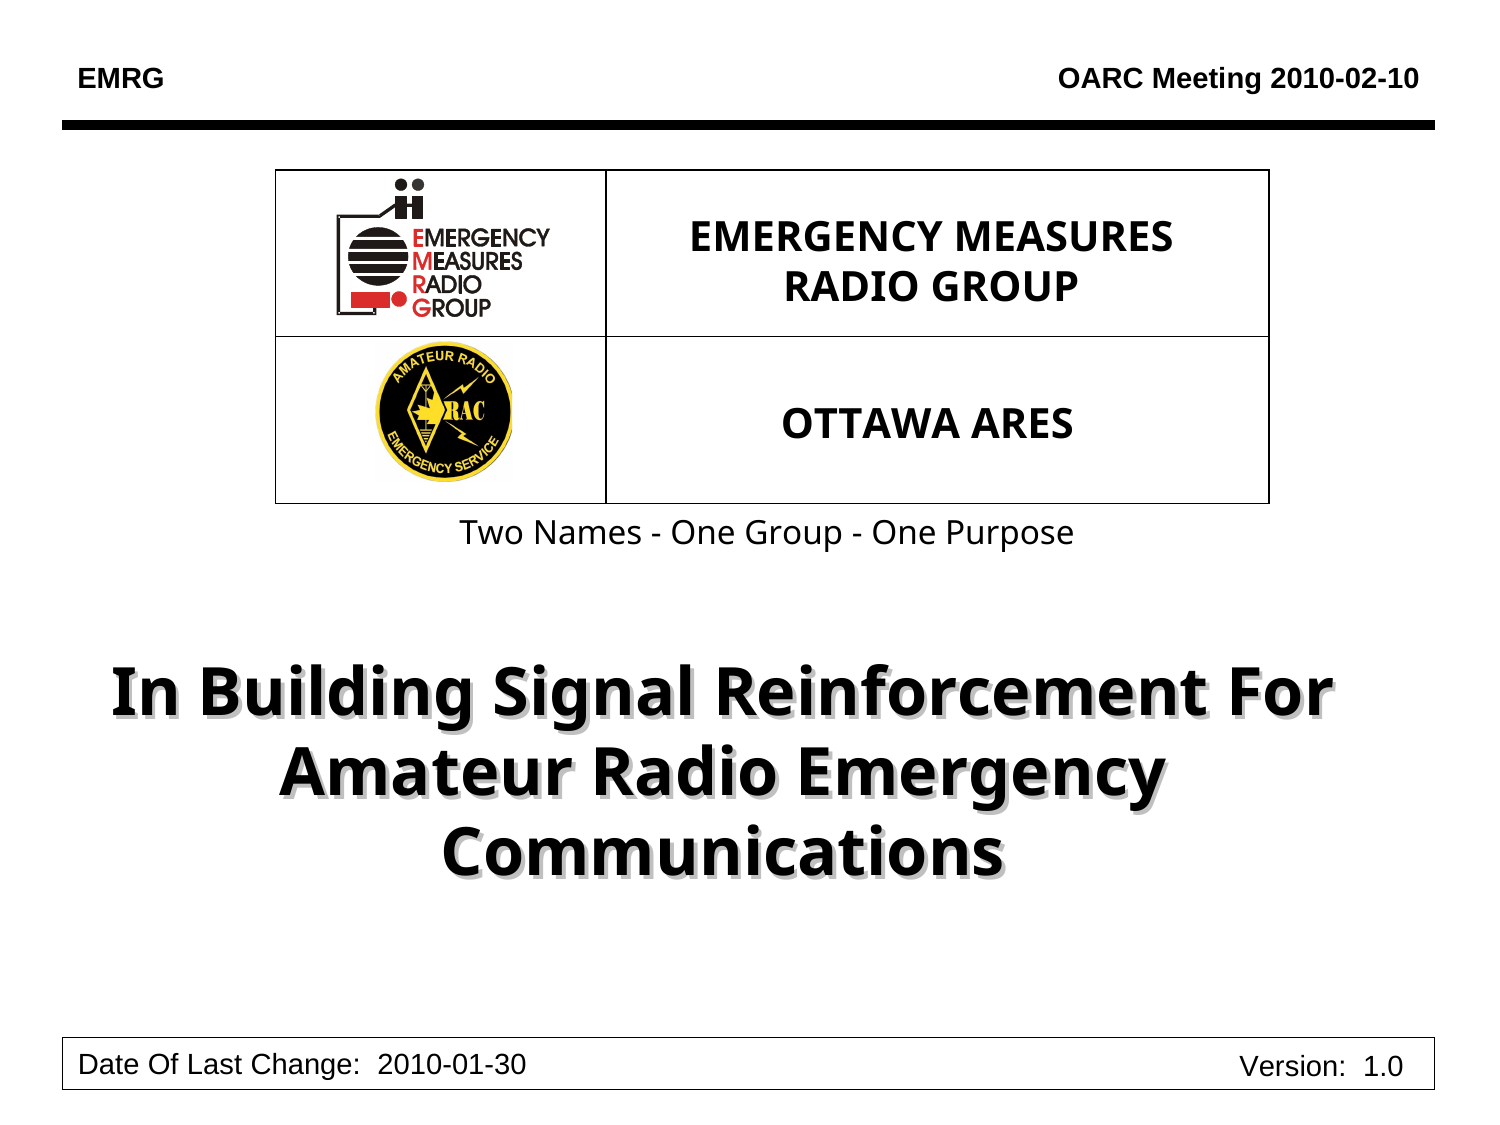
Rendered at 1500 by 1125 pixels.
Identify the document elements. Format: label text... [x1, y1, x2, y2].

text_box In Building Signal Reinforcement For Amateur Radio Emergency Communications [62, 641, 1384, 897]
picture [336, 178, 550, 317]
text_box Date Of Last Change: 2010-01-30 [63, 1037, 543, 1089]
text_box EMRG [62, 51, 313, 103]
text_box OARC Meeting 2010-02-10 [912, 51, 1435, 103]
text_box EMERGENCY MEASURES RADIO GROUP [637, 201, 1226, 318]
text_box OTTAWA ARES [766, 388, 1089, 455]
text_box Version: 1.0 [1224, 1039, 1420, 1090]
text_box Two Names - One Group - One Purpose [444, 503, 1091, 559]
chart [375, 341, 513, 482]
